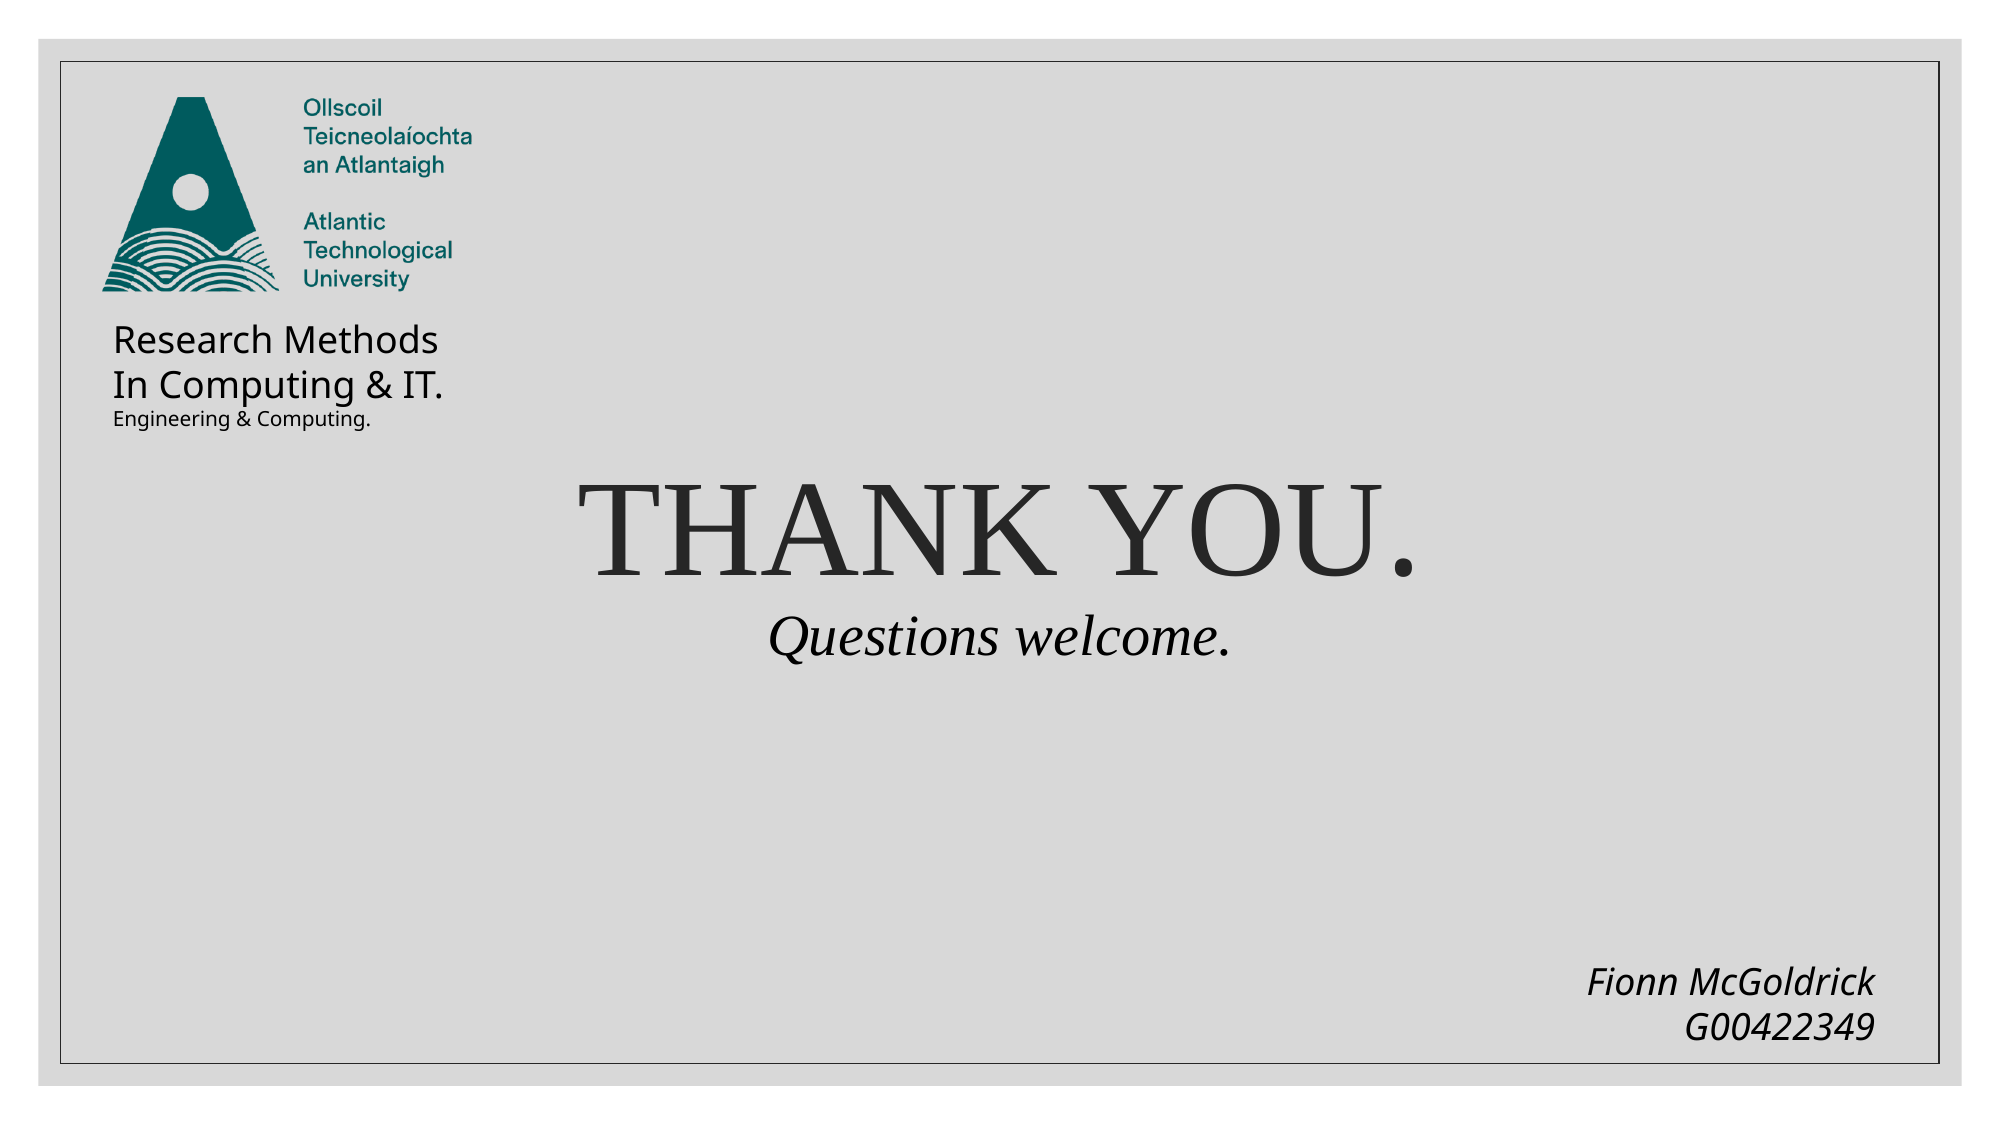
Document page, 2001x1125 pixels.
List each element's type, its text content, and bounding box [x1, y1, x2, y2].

title THANK YOU. Questions welcome. [174, 282, 1825, 843]
text_box Research Methods In Computing & IT. Engineering & Computing. [97, 308, 476, 440]
text_box Fionn McGoldrick G00422349 [1571, 950, 1927, 1057]
picture [97, 92, 476, 296]
